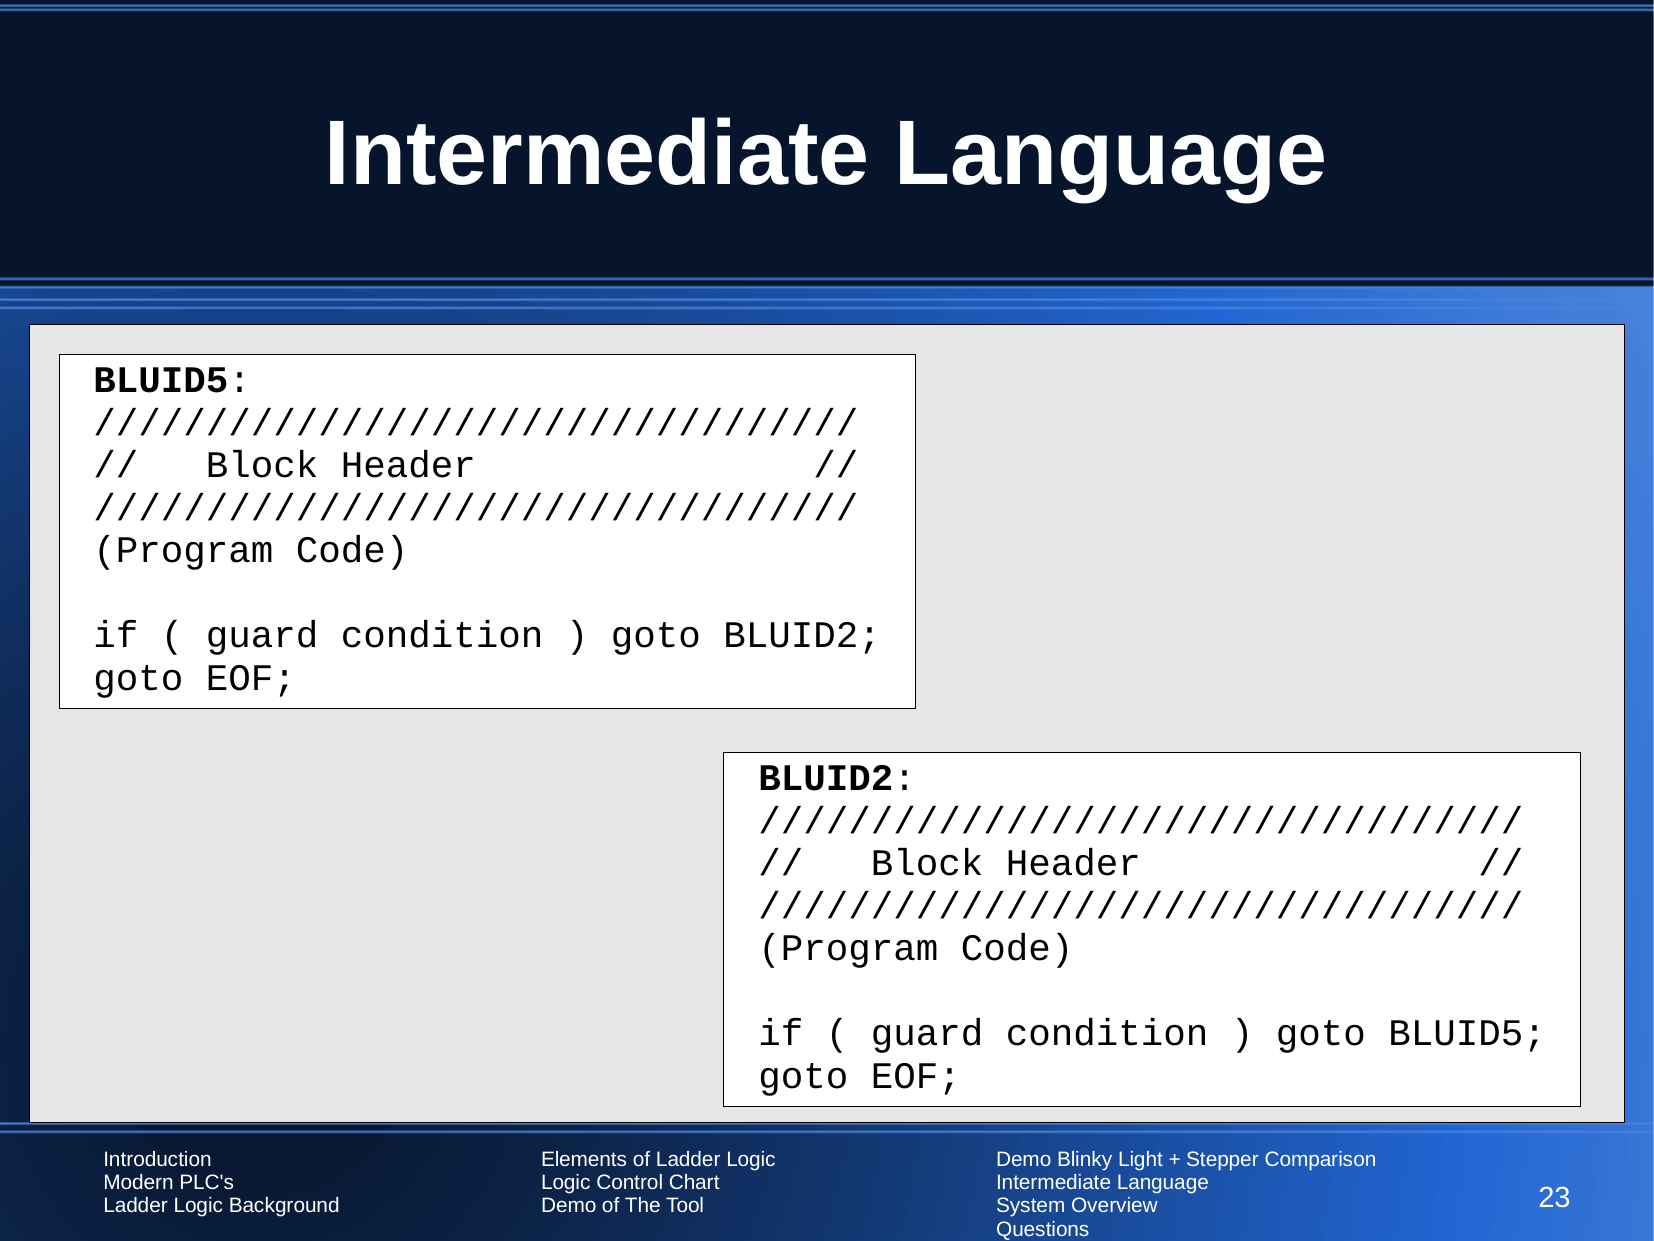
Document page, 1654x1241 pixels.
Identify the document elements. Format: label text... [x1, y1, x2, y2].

title Intermediate Language [82, 49, 1571, 257]
picture [0, 0, 1654, 1241]
text_box [29, 324, 1625, 1123]
text_box BLUID5: ////////////////////////////////// // Block Header // ////////////////////////////////// (Program Code) if ( guard condition ) goto BLUID2; goto EOF; [59, 354, 916, 709]
text_box BLUID2: ////////////////////////////////// // Block Header // ////////////////////////////////// (Program Code) if ( guard condition ) goto BLUID5; goto EOF; [723, 752, 1581, 1107]
